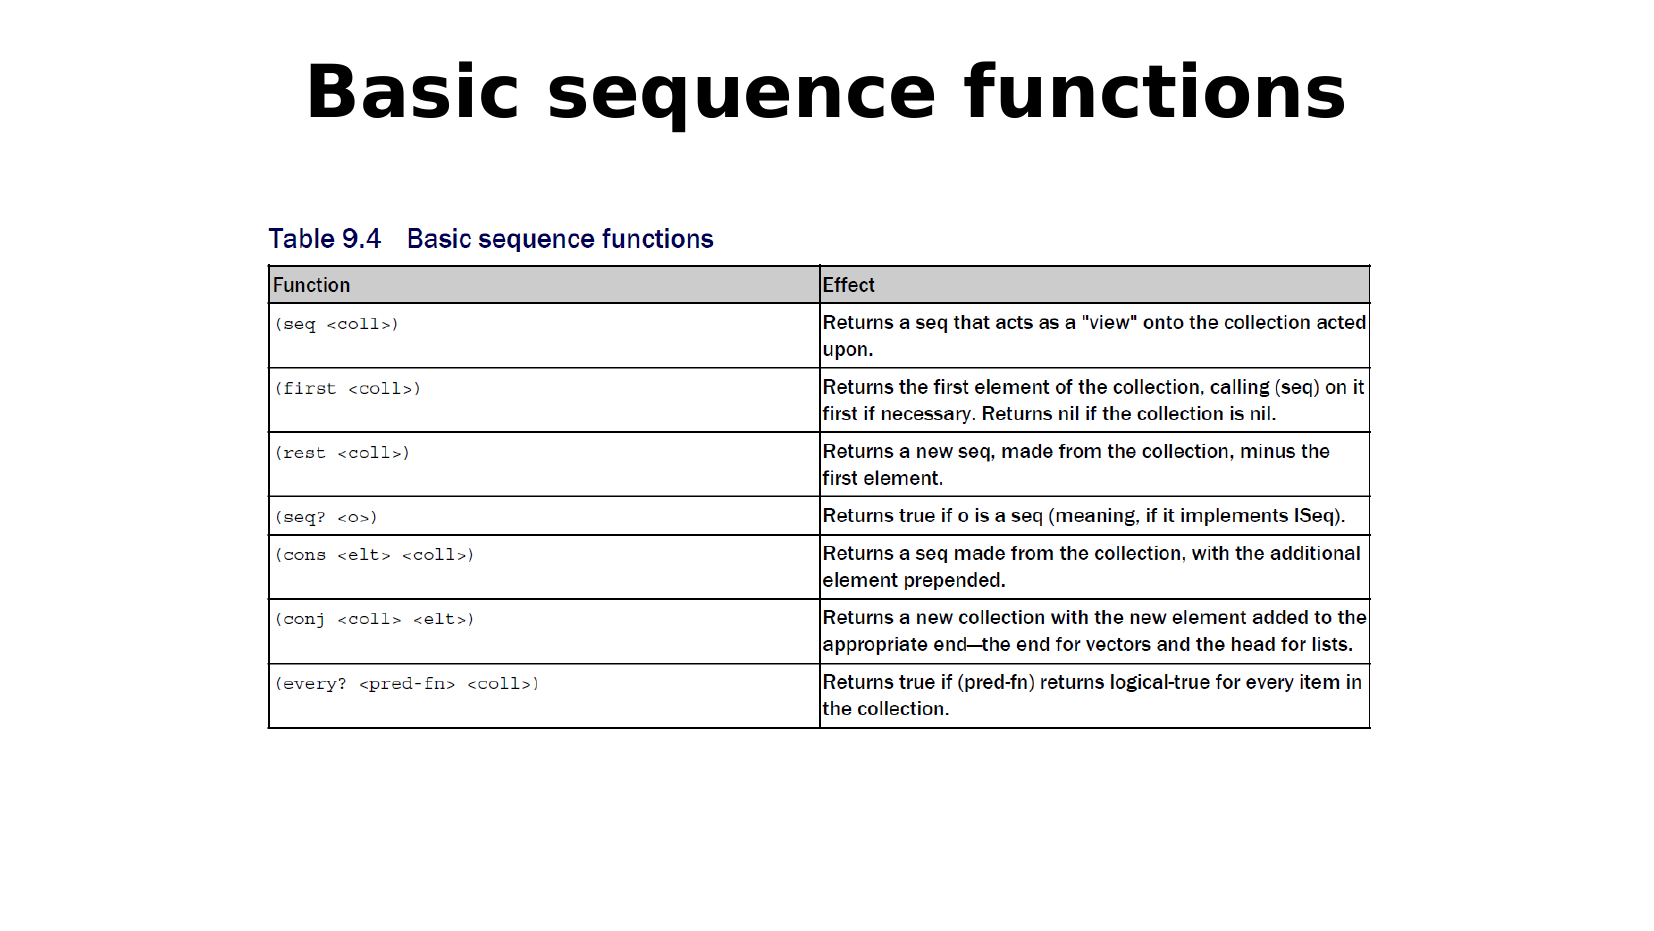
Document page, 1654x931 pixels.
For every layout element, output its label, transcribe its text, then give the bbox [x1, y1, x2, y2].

title Basic sequence functions [82, 37, 1571, 147]
picture [251, 217, 1403, 758]
